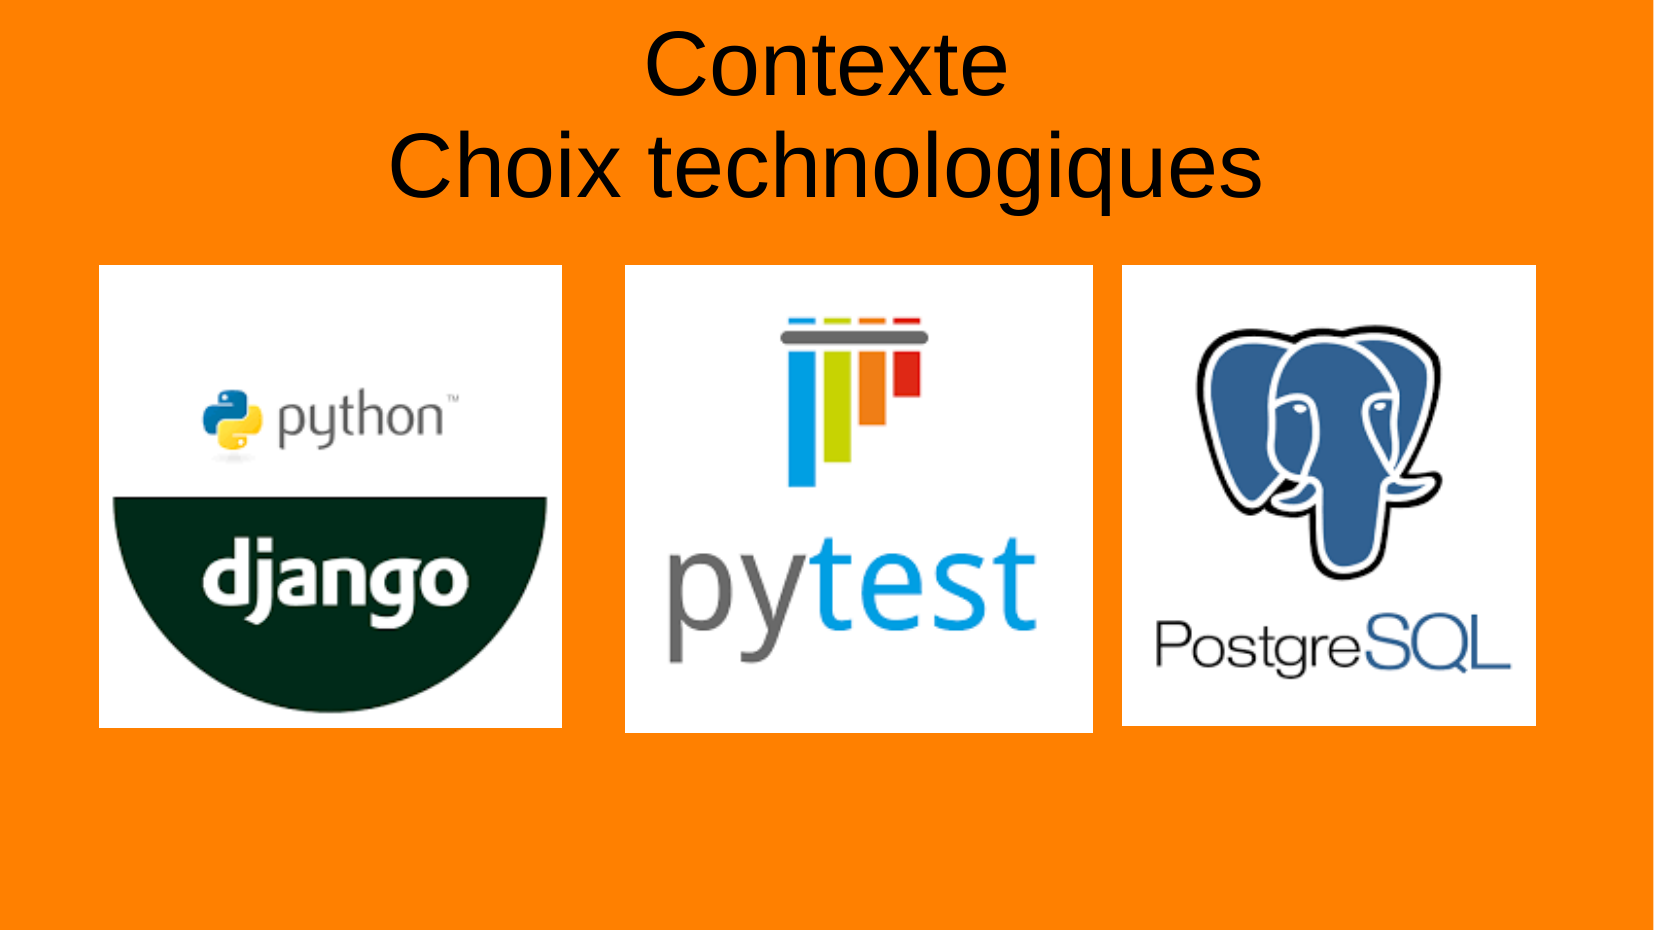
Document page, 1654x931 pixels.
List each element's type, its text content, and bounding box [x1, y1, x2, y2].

title Contexte Choix technologiques [82, 12, 1571, 218]
picture [1122, 265, 1536, 726]
picture [625, 265, 1093, 733]
picture [99, 265, 562, 728]
